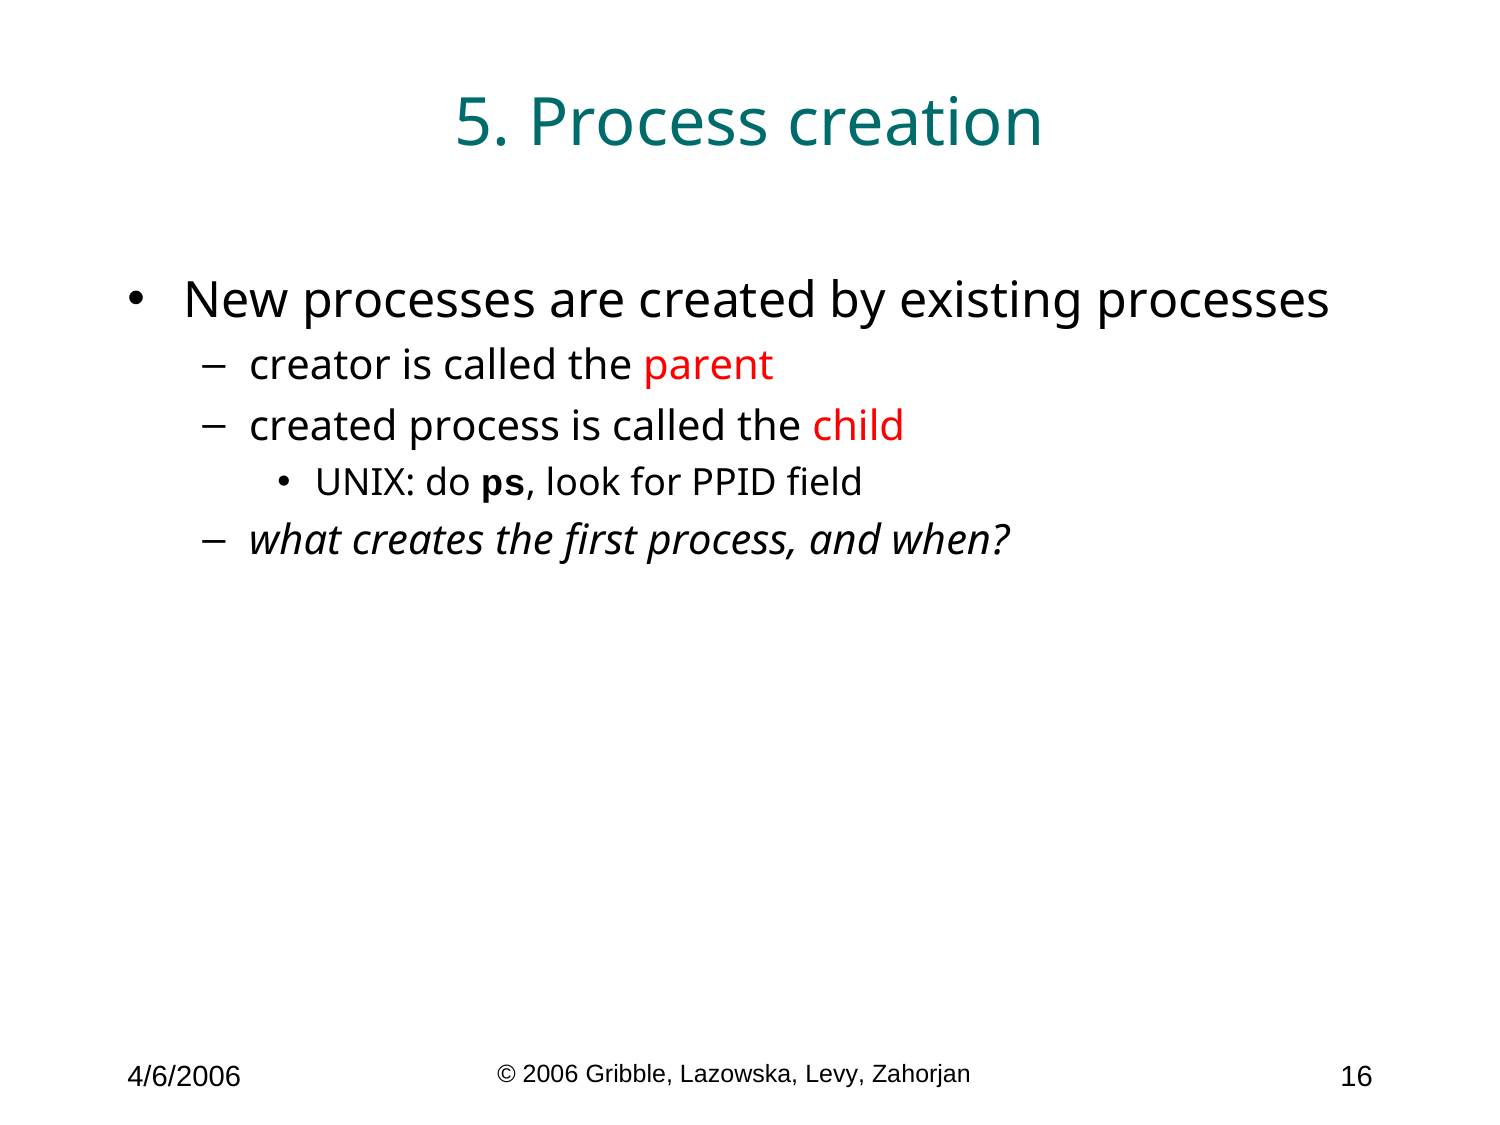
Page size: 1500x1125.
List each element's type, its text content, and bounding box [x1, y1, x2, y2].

list New processes are created by existing processes creator is called the parent created process is called the child UNIX: do ps, look for PPID field what creates the first process, and when? [112, 259, 1388, 671]
title 5. Process creation [112, 62, 1388, 175]
